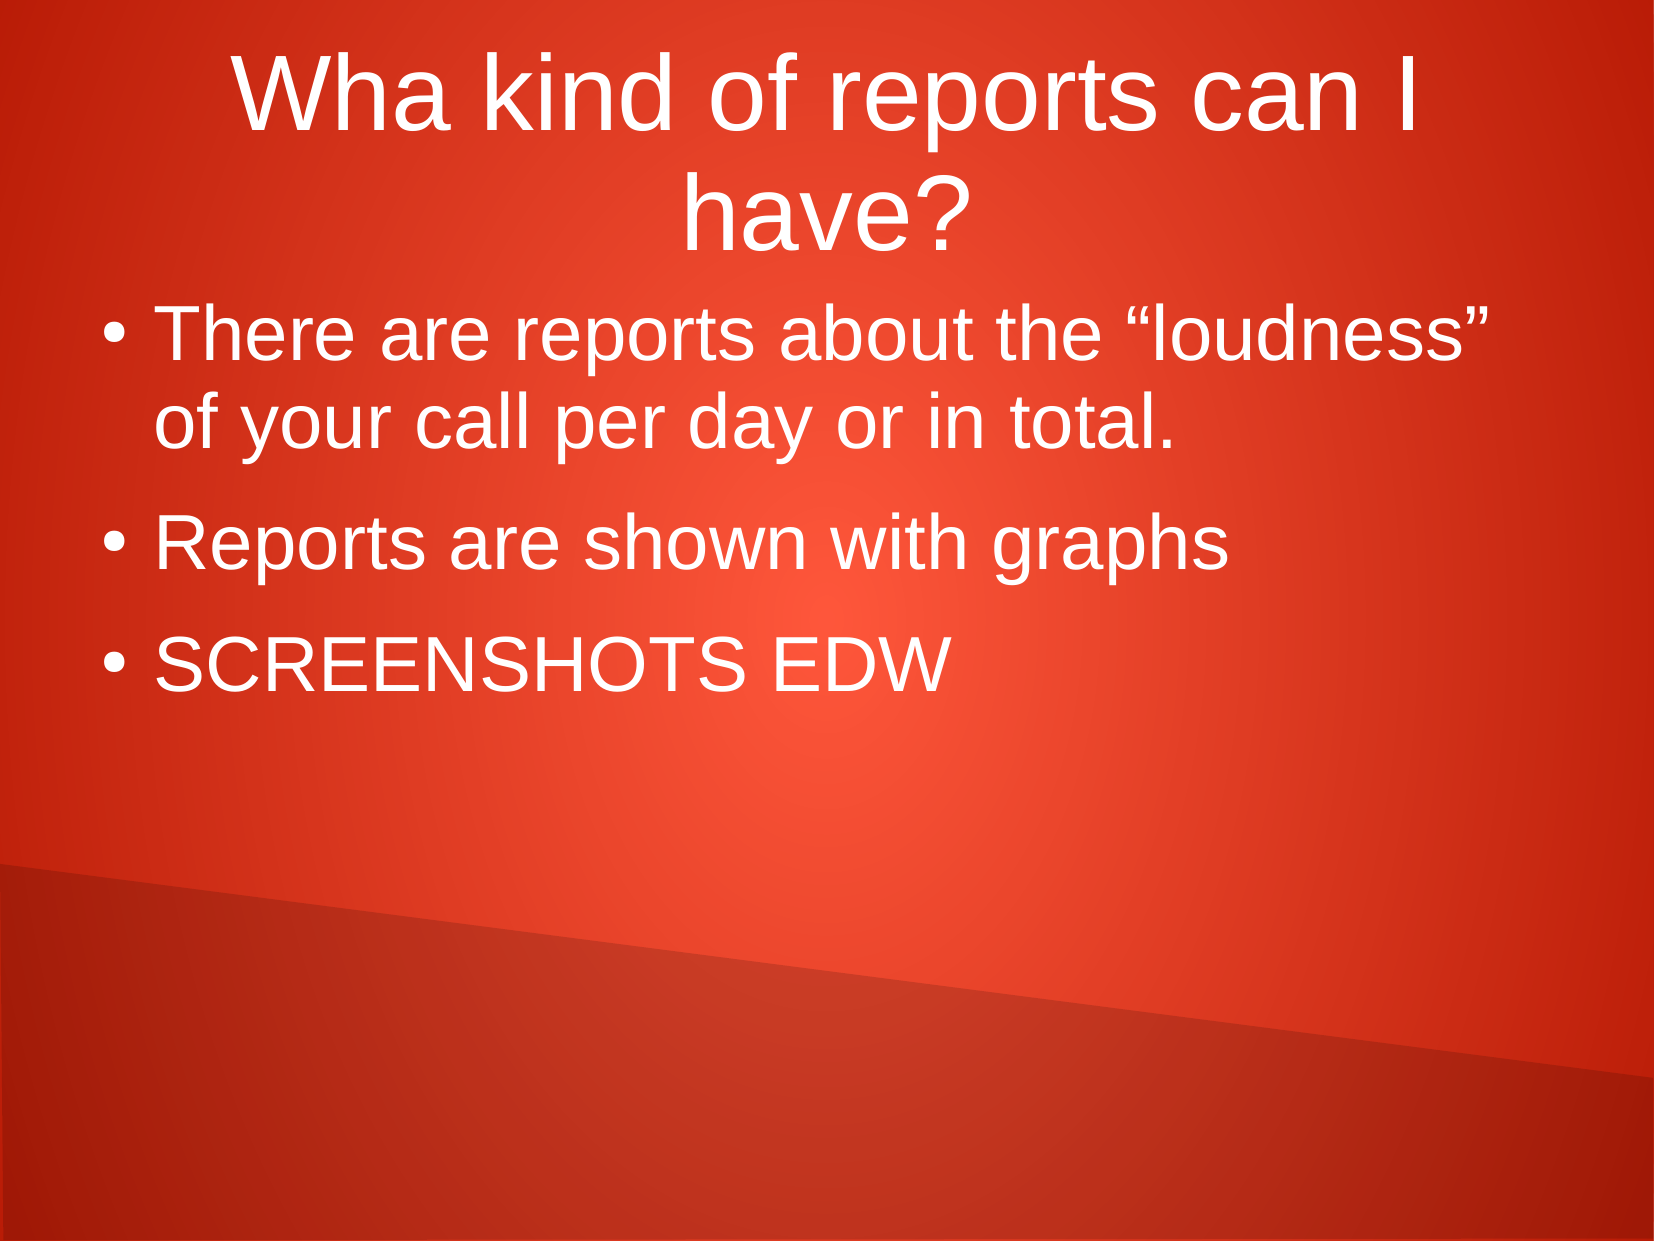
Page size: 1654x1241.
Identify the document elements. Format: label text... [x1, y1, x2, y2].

list There are reports about the “loudness” of your call per day or in total. Reports are shown with graphs SCREENSHOTS EDW [82, 290, 1571, 1010]
title Wha kind of reports can I have? [82, 32, 1571, 273]
